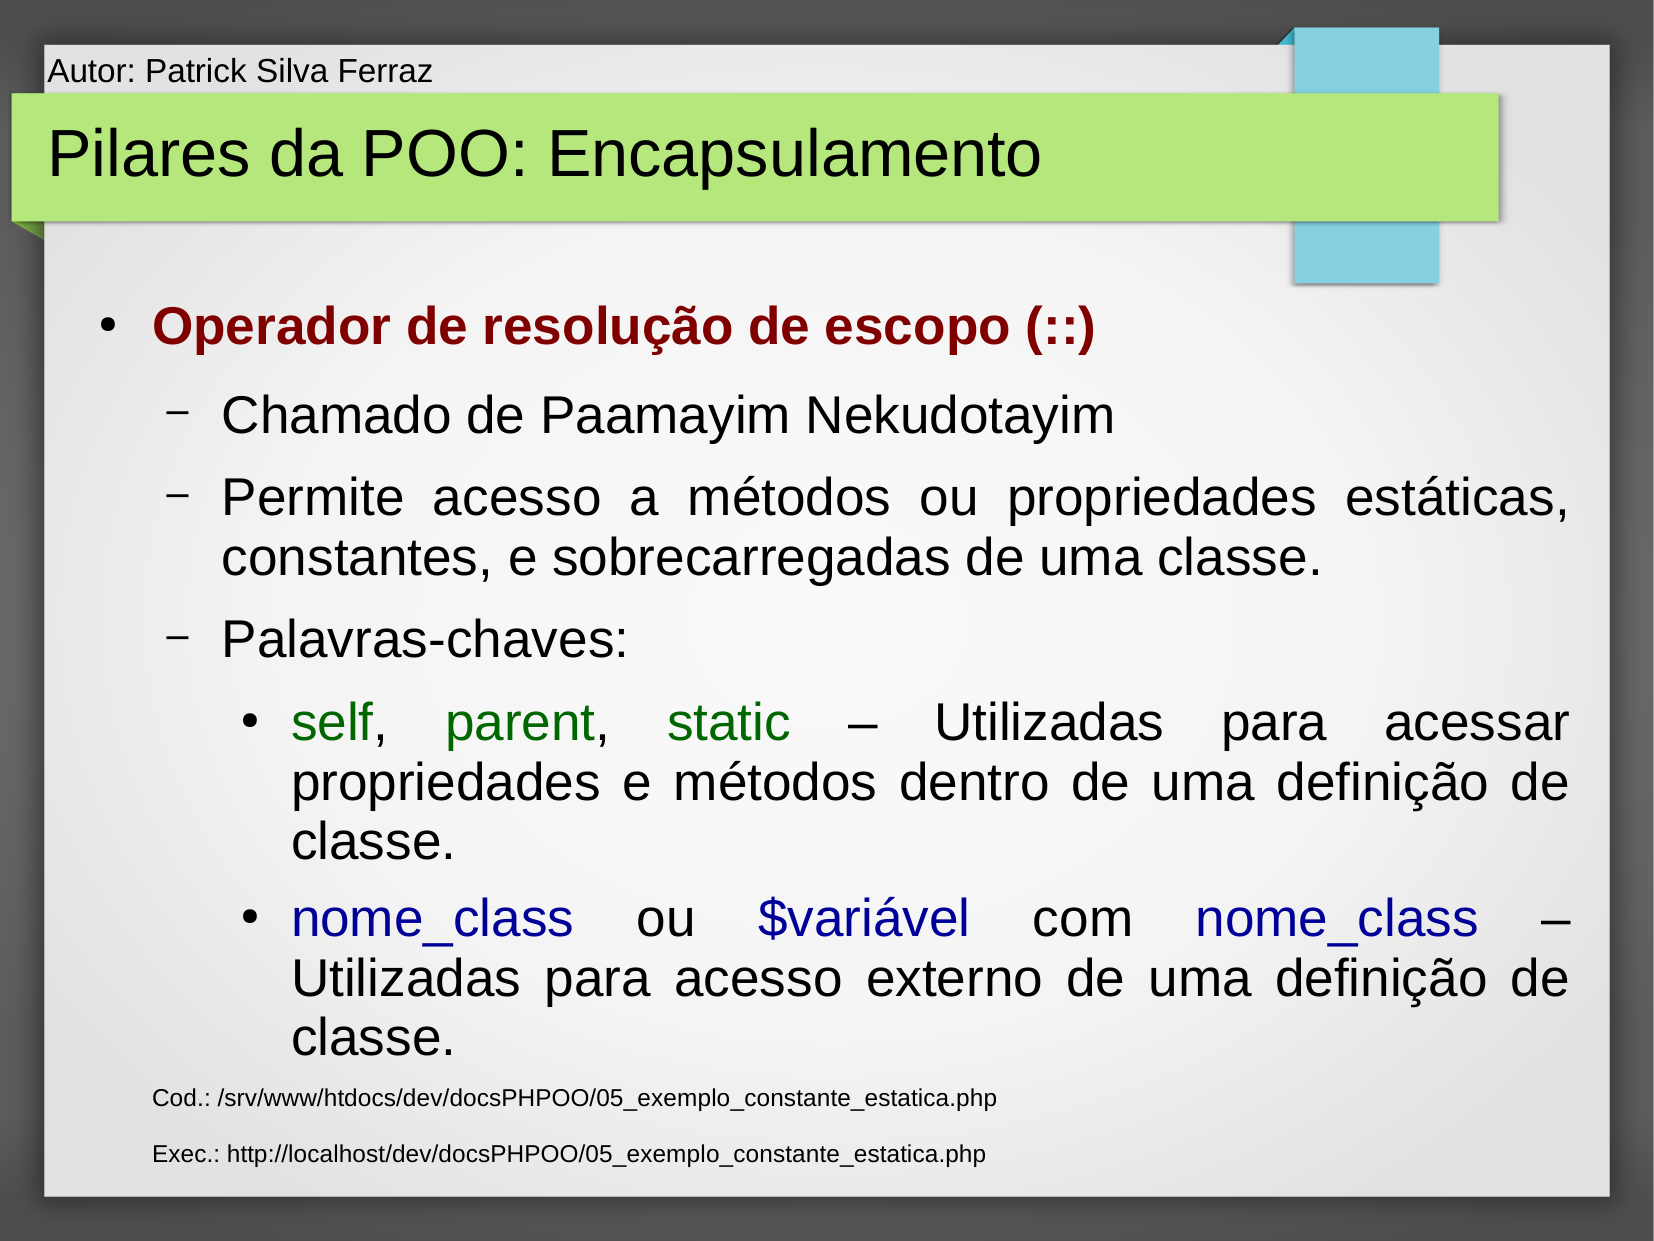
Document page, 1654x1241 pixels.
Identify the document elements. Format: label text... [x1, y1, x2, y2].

list Operador de resolução de escopo (::) Chamado de Paamayim Nekudotayim Permite acesso a métodos ou propriedades estáticas, constantes, e sobrecarregadas de uma classe. Palavras-chaves: self, parent, static – Utilizadas para acessar propriedades e métodos dentro de uma definição de classe. nome_class ou $variável com nome_class – Utilizadas para acesso externo de uma definição de classe. Cod.: /srv/www/htdocs/dev/docsPHPOO/05_exemplo_constante_estatica.php Exec.: http://localhost/dev/docsPHPOO/05_exemplo_constante_estatica.php [82, 295, 1571, 1170]
title Pilares da POO: Encapsulamento [47, 69, 1512, 238]
picture [0, 0, 1654, 1241]
text_box Autor: Patrick Silva Ferraz [47, 47, 876, 95]
